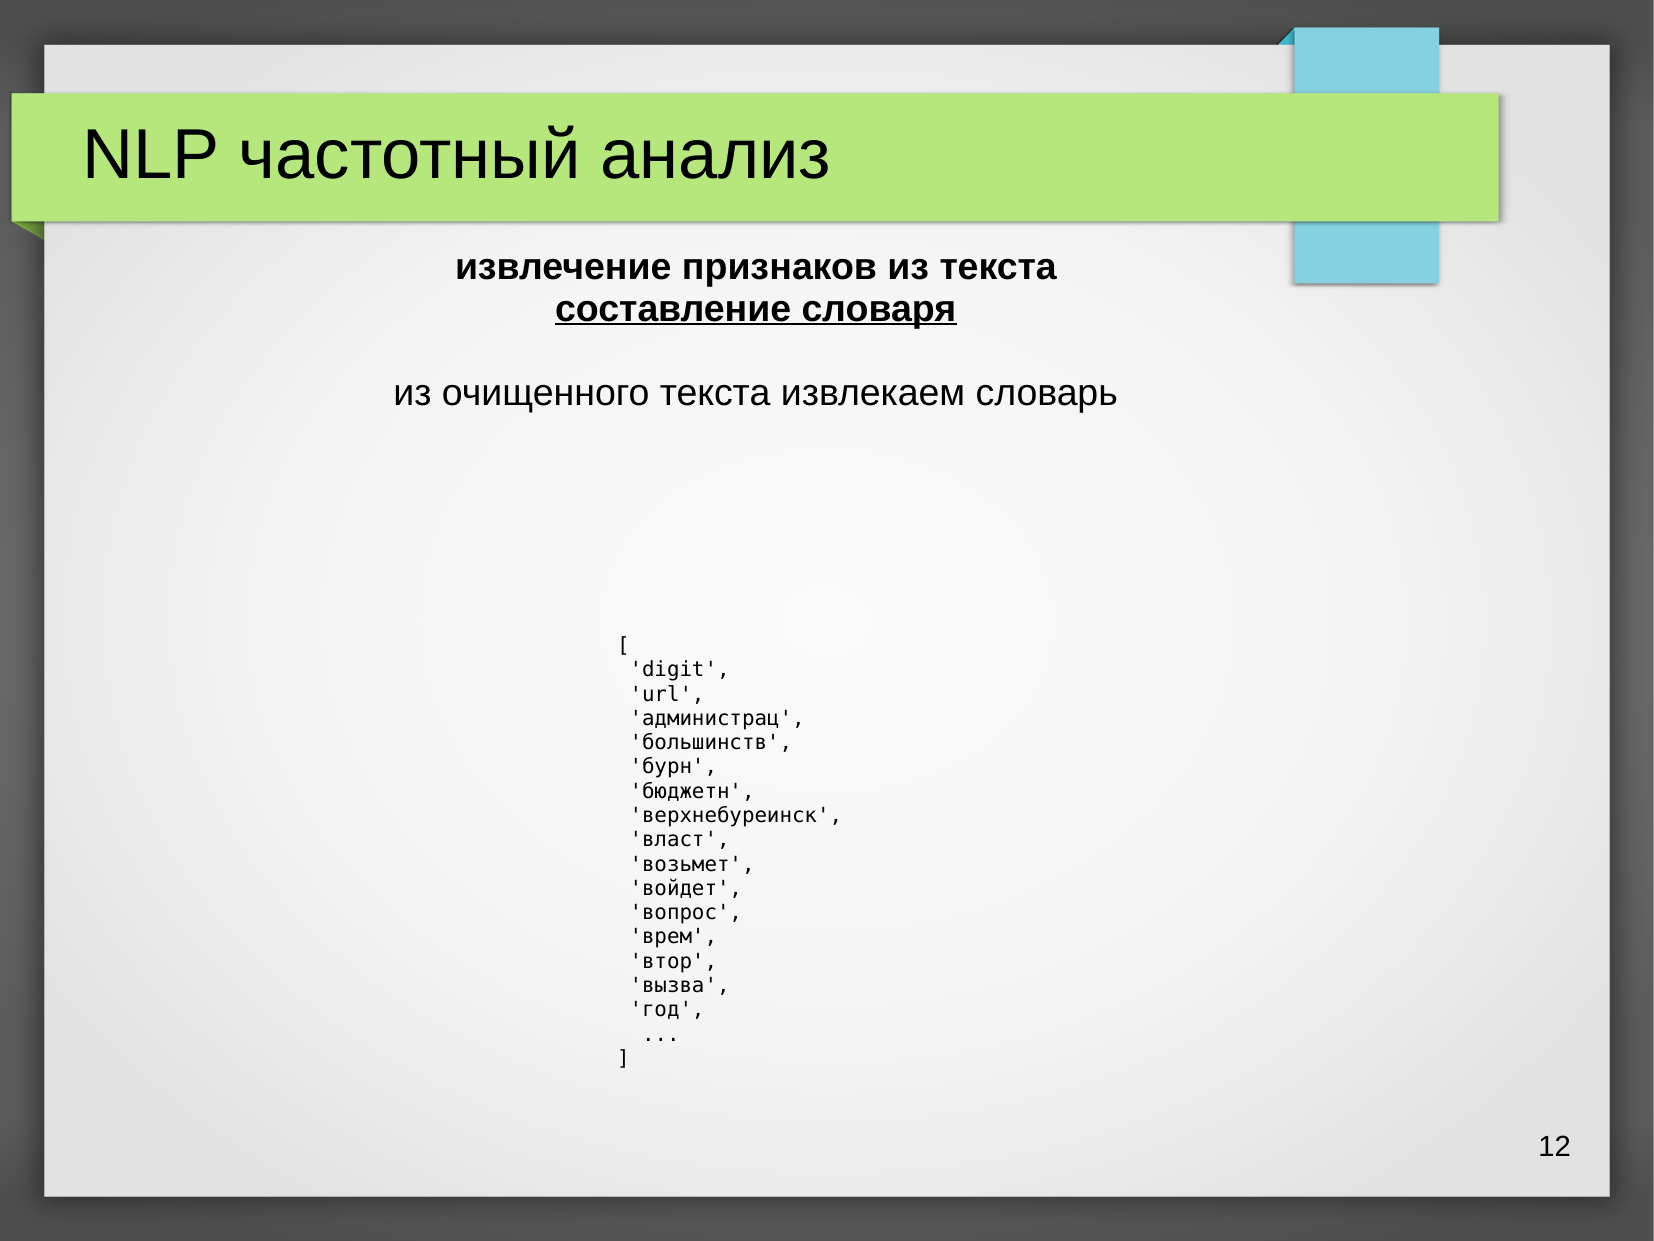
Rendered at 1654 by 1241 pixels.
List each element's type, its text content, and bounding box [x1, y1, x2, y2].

text_box [ 'digit', 'url', 'администрац', 'большинств', 'бурн', 'бюджетн', 'верхнебуреинск', 'власт', 'возьмет', 'войдет', 'вопрос', 'врем', 'втор', 'вызва', 'год', ... ] [602, 625, 858, 1078]
title NLP частотный анализ [82, 118, 1406, 189]
text_box извлечение признаков из текста составление словаря из очищенного текста извлекаем словарь [188, 245, 1323, 438]
picture [0, 0, 1654, 1241]
